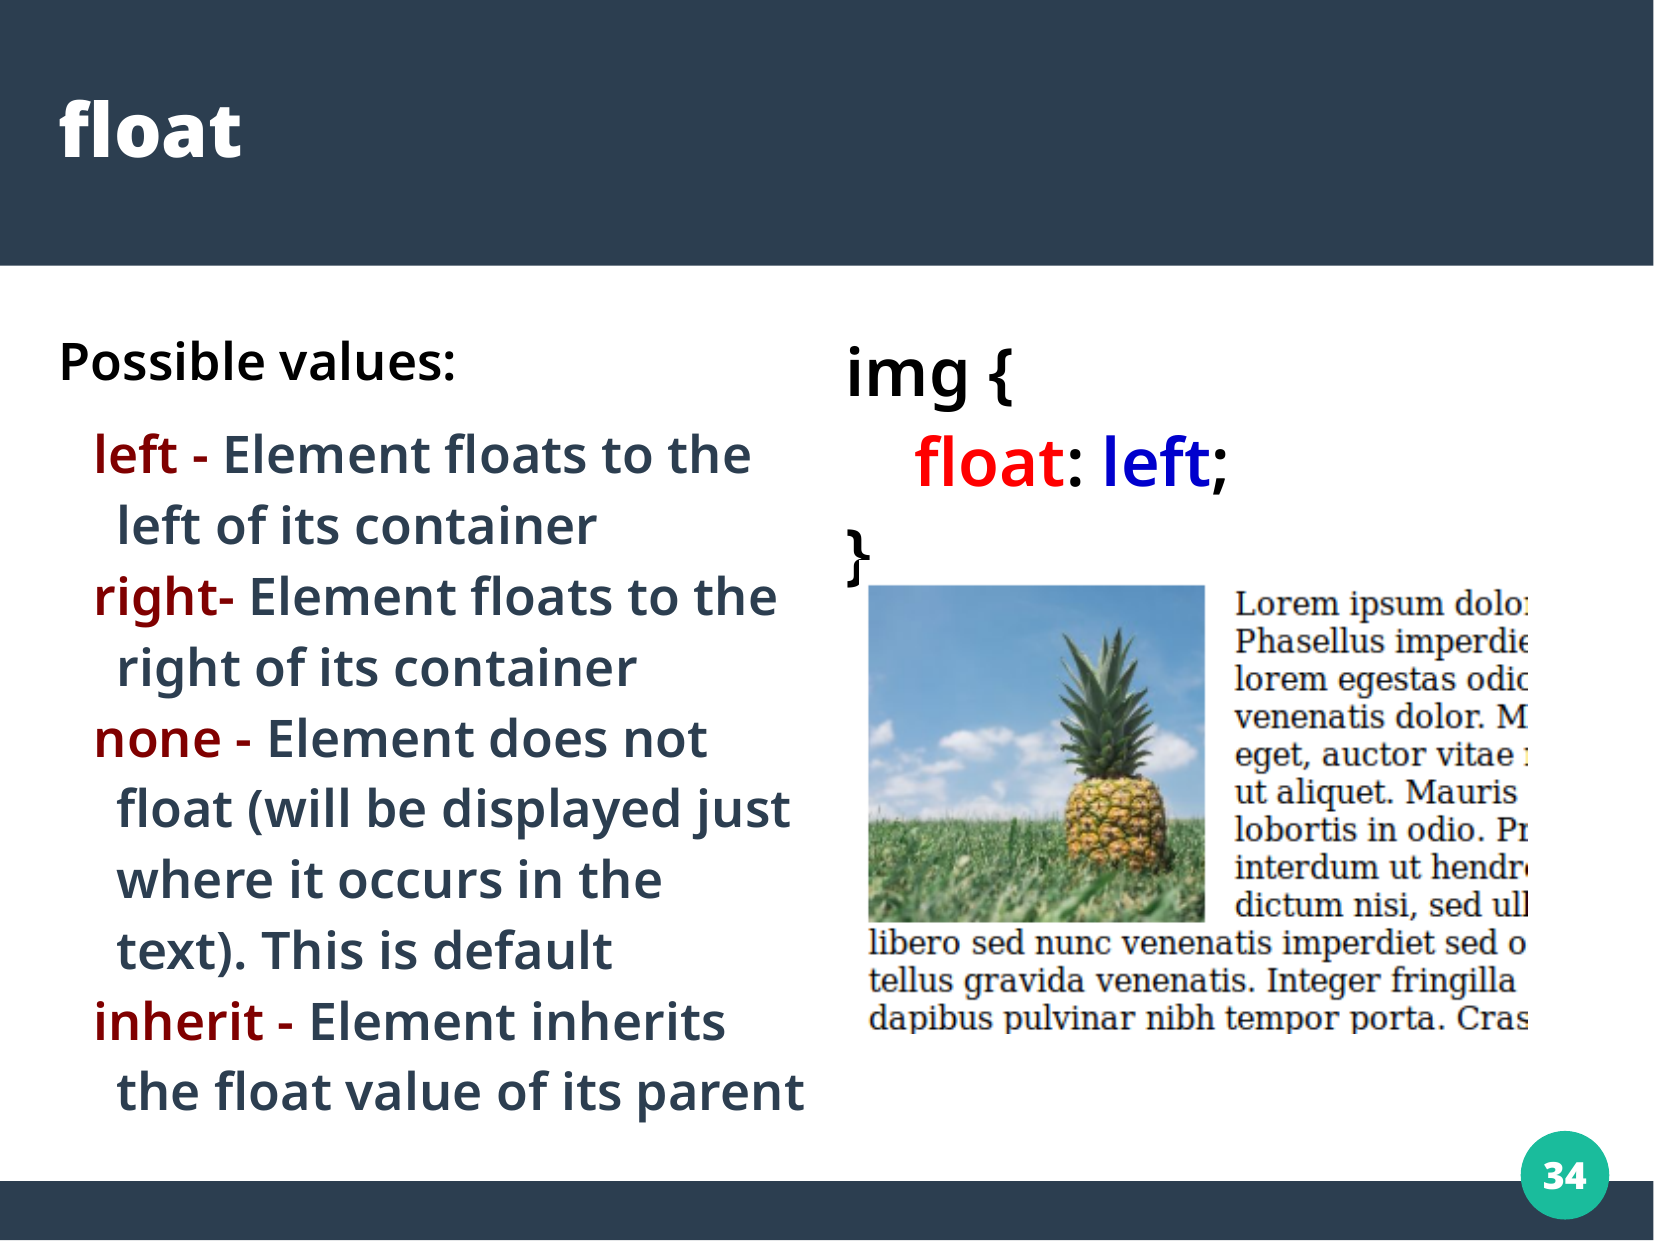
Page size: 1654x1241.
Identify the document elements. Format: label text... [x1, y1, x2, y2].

picture [859, 560, 1528, 1034]
title float [59, 49, 1595, 207]
list Possible values: left - Element floats to the left of its container right- Element floats to the right of its container none - Element does not float (will be displayed just where it occurs in the text). This is default inherit - Element inherits the float value of its parent [59, 324, 809, 1152]
list img { float: left; } [845, 324, 1596, 1152]
